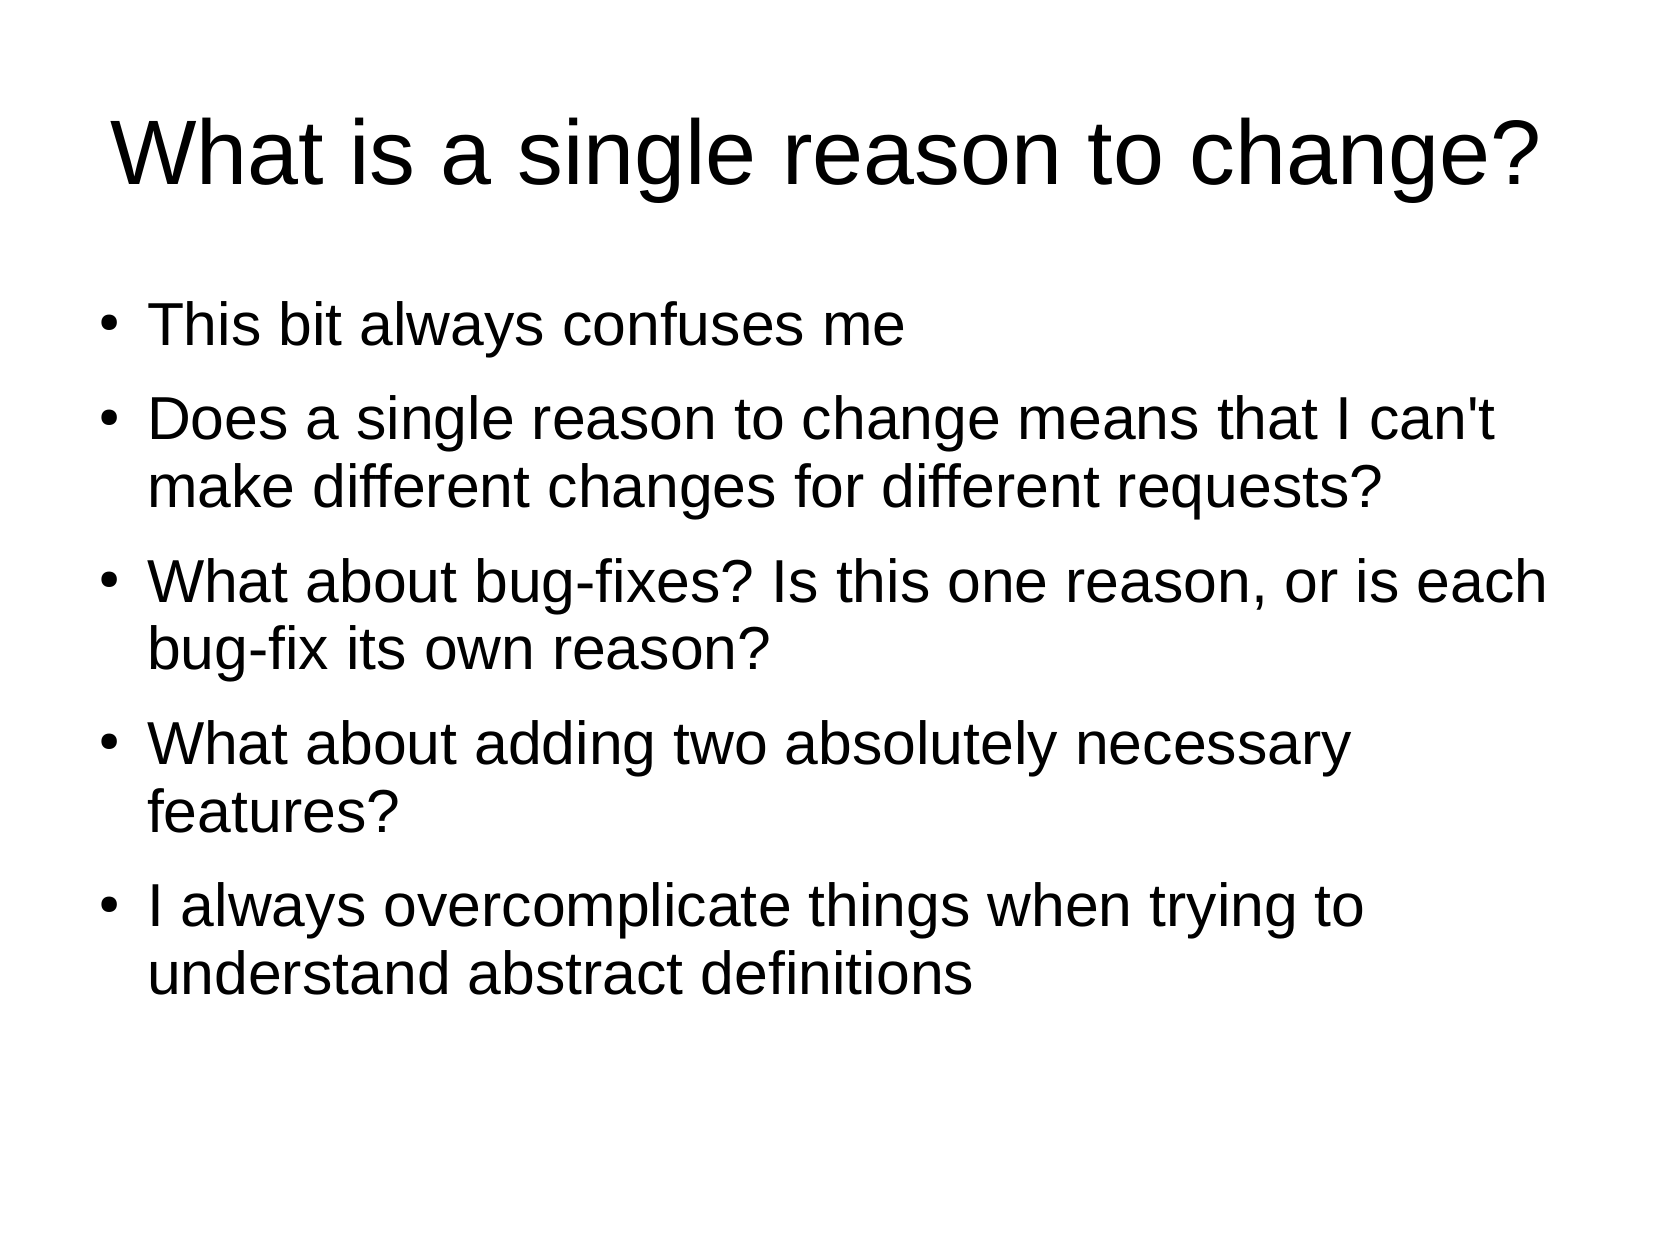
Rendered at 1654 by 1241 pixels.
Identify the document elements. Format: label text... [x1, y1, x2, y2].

title What is a single reason to change? [82, 49, 1571, 257]
list This bit always confuses me Does a single reason to change means that I can't make different changes for different requests? What about bug-fixes? Is this one reason, or is each bug-fix its own reason? What about adding two absolutely necessary features? I always overcomplicate things when trying to understand abstract definitions [82, 290, 1571, 1010]
